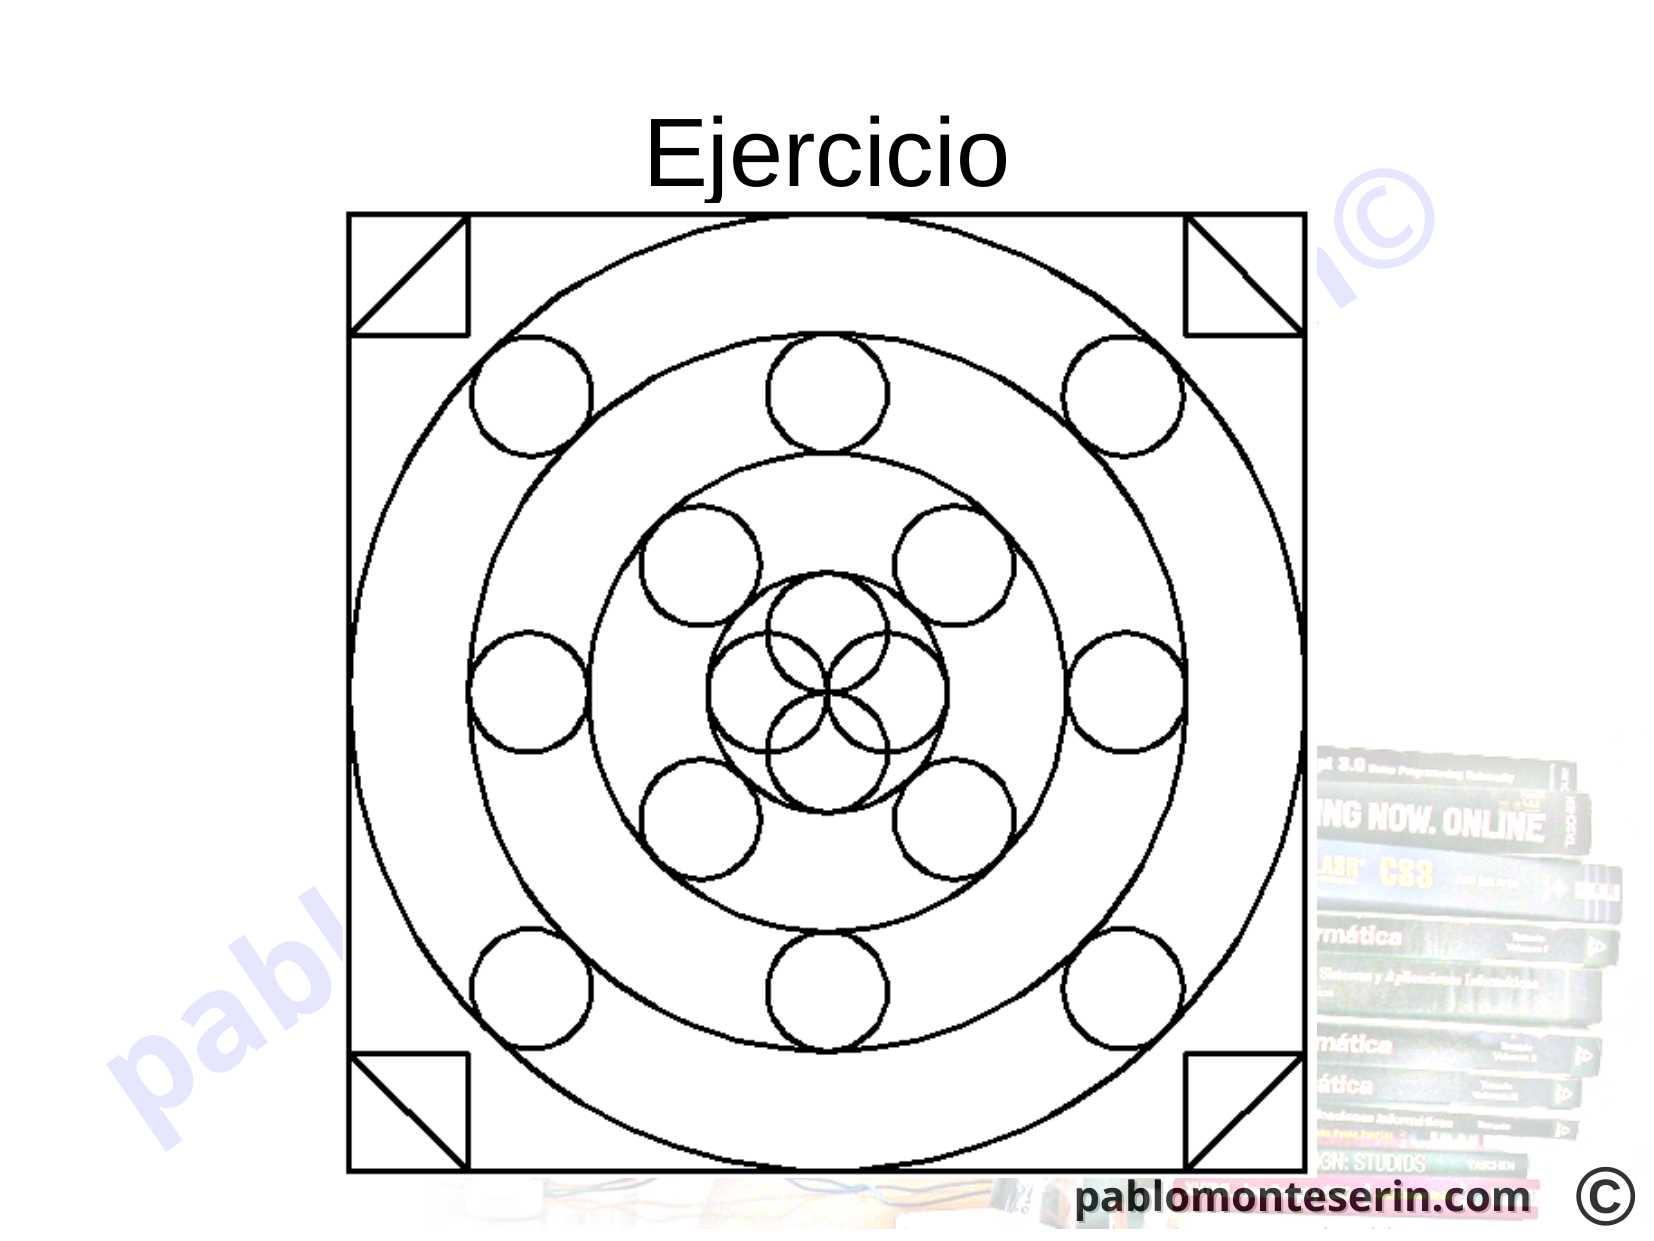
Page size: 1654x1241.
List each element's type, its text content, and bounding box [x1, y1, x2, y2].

title Ejercicio [82, 49, 1571, 257]
picture [343, 203, 1654, 1229]
